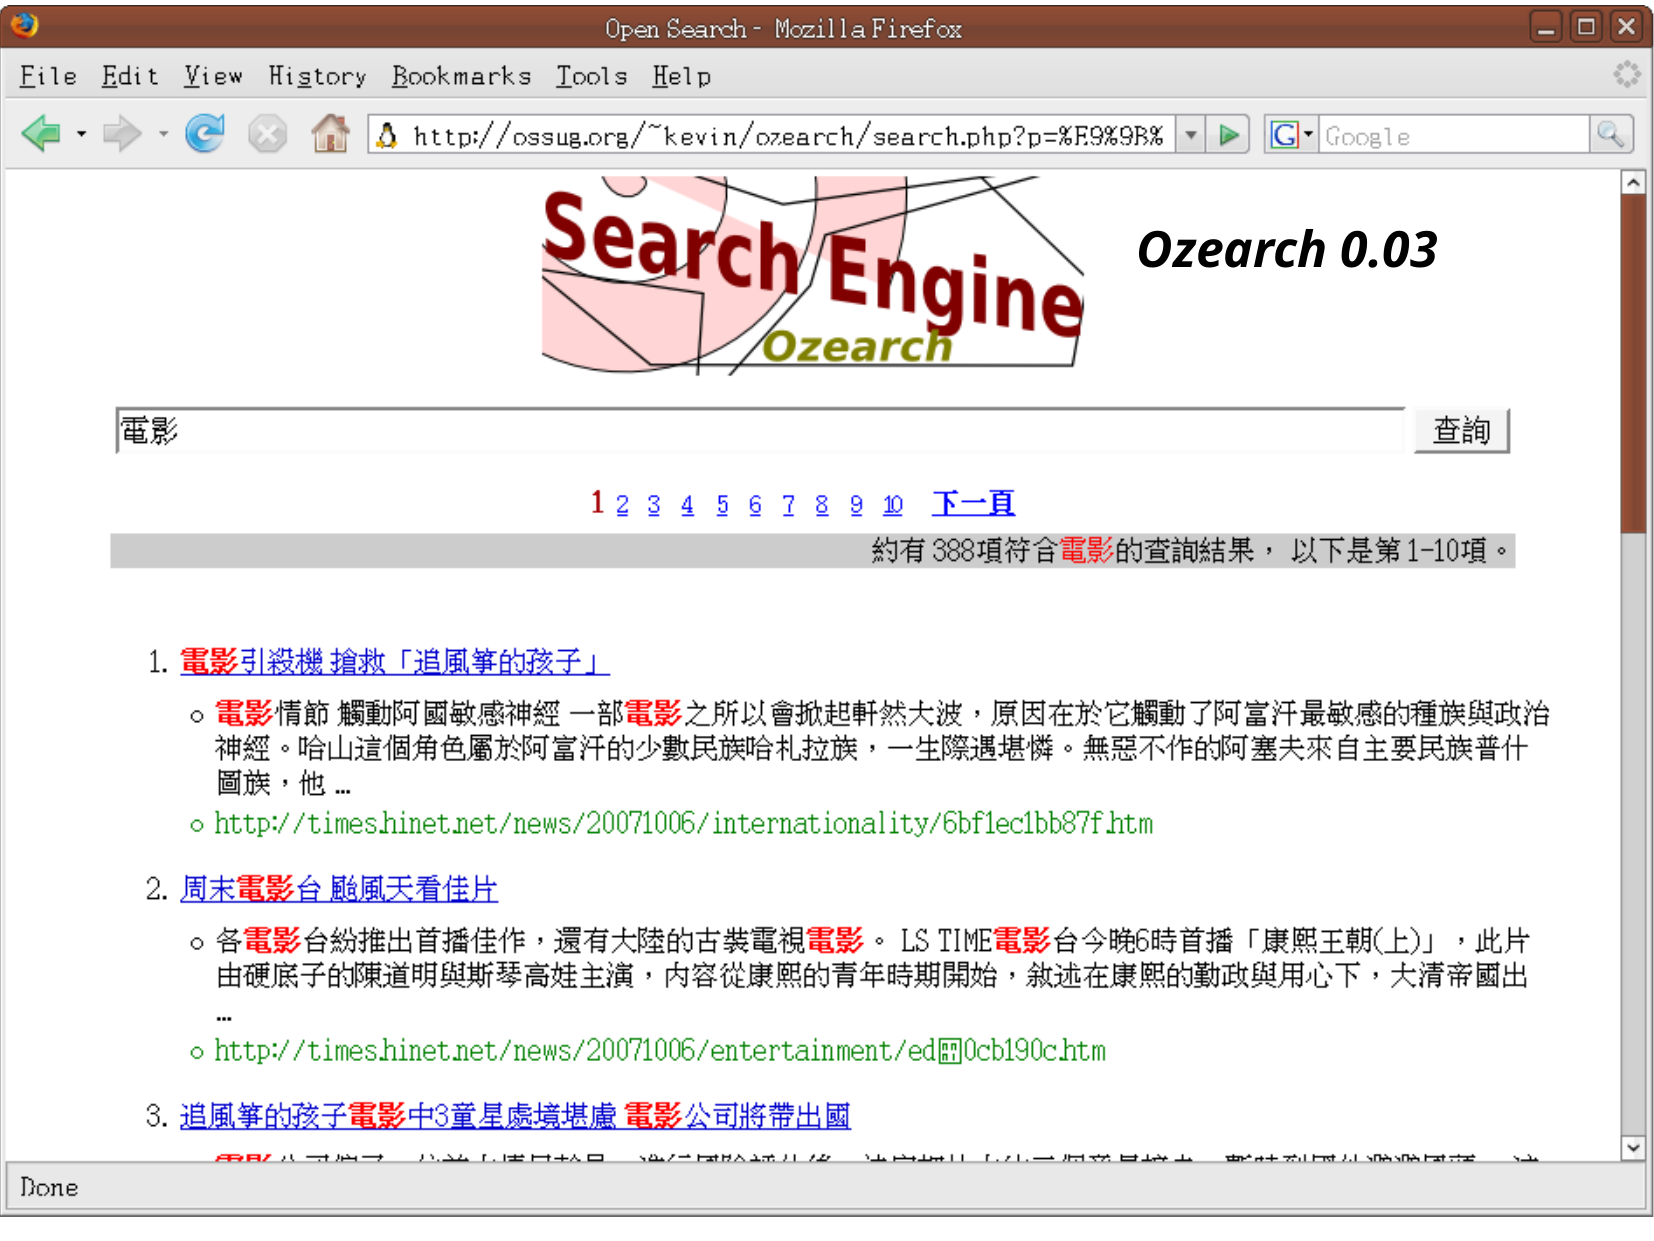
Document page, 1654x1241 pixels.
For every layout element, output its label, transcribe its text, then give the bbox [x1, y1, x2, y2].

picture [0, 5, 1654, 1217]
text_box Ozearch 0.03 [1122, 206, 1595, 281]
